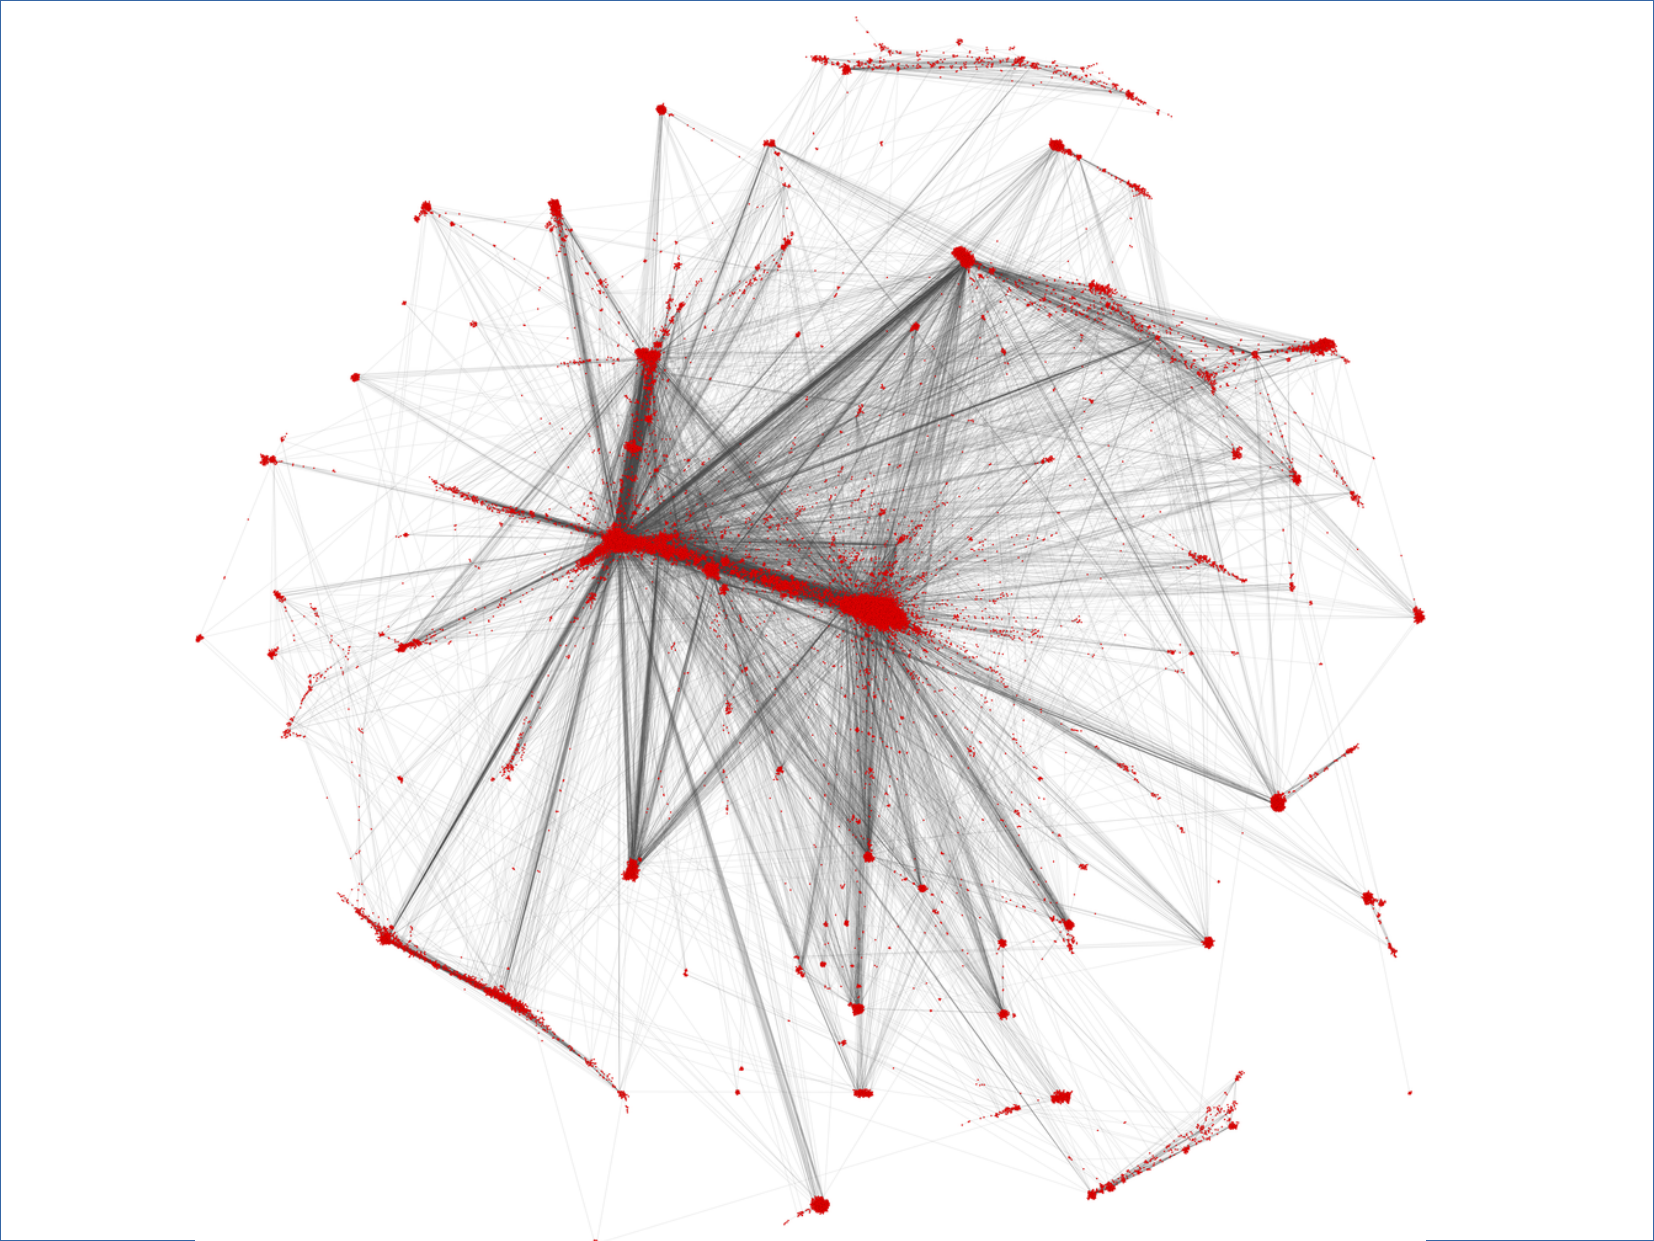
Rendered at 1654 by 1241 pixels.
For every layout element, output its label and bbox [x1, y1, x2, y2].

text_box [0, 0, 1654, 1241]
picture [195, 16, 1426, 1241]
